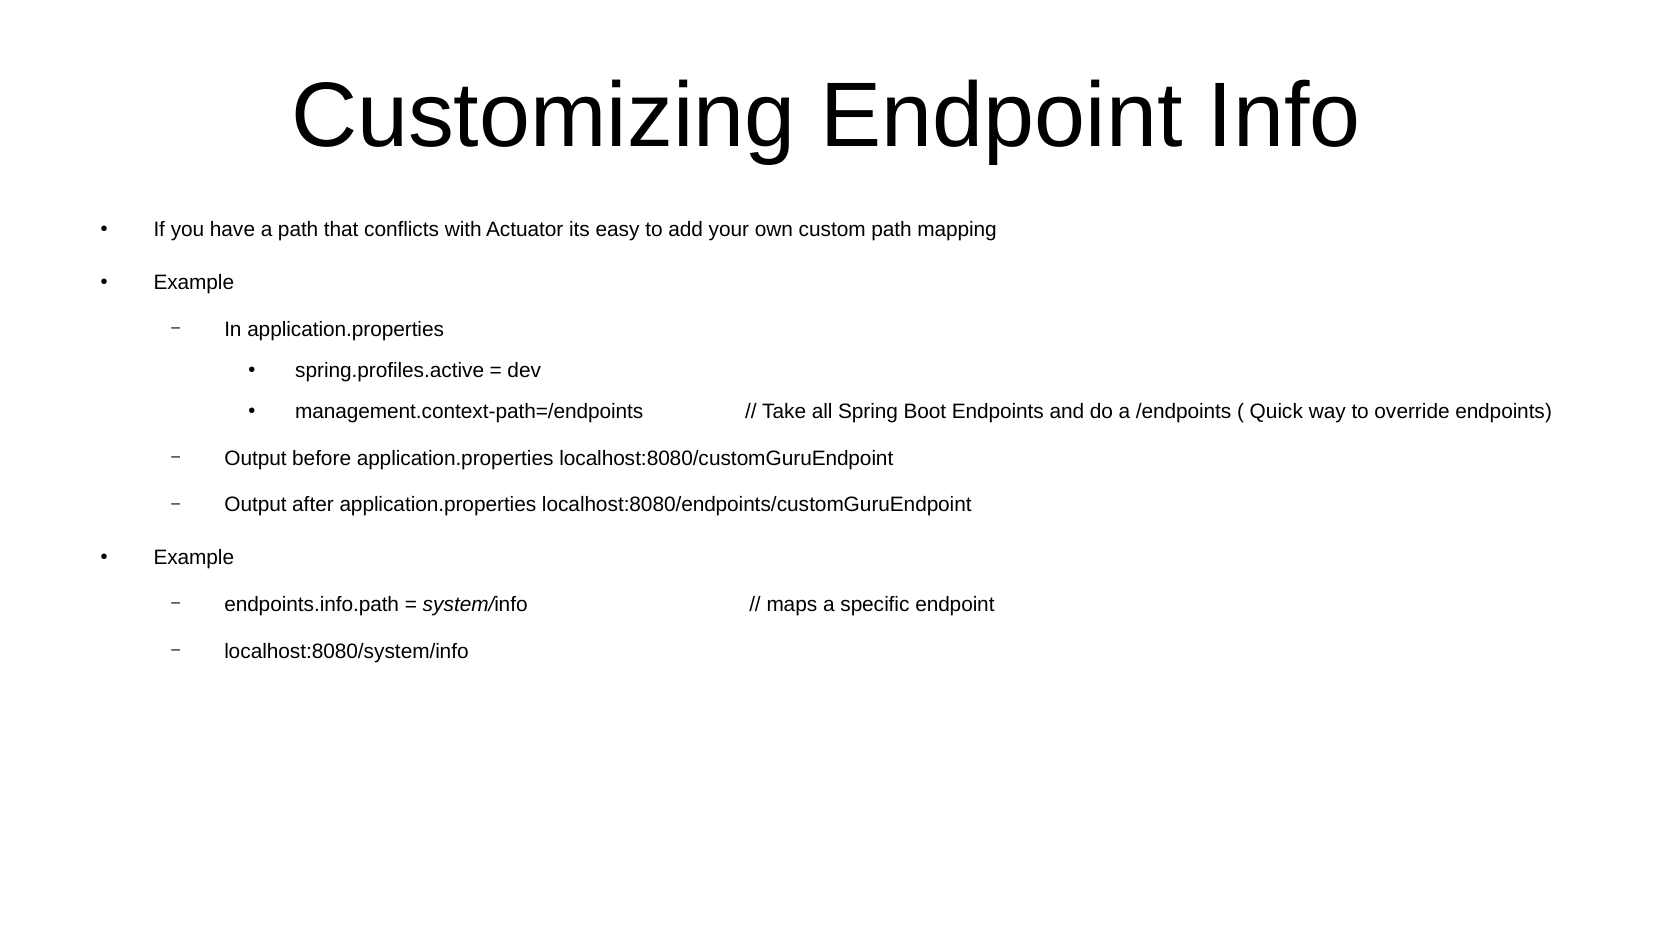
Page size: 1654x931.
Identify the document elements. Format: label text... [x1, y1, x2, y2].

title Customizing Endpoint Info [82, 37, 1571, 193]
list If you have a path that conflicts with Actuator its easy to add your own custom path mapping Example In application.properties spring.profiles.active = dev management.context-path=/endpoints // Take all Spring Boot Endpoints and do a /endpoints ( Quick way to override endpoints) Output before application.properties localhost:8080/customGuruEndpoint Output after application.properties localhost:8080/endpoints/customGuruEndpoint Example endpoints.info.path = system/info // maps a specific endpoint localhost:8080/system/info [82, 217, 1636, 901]
